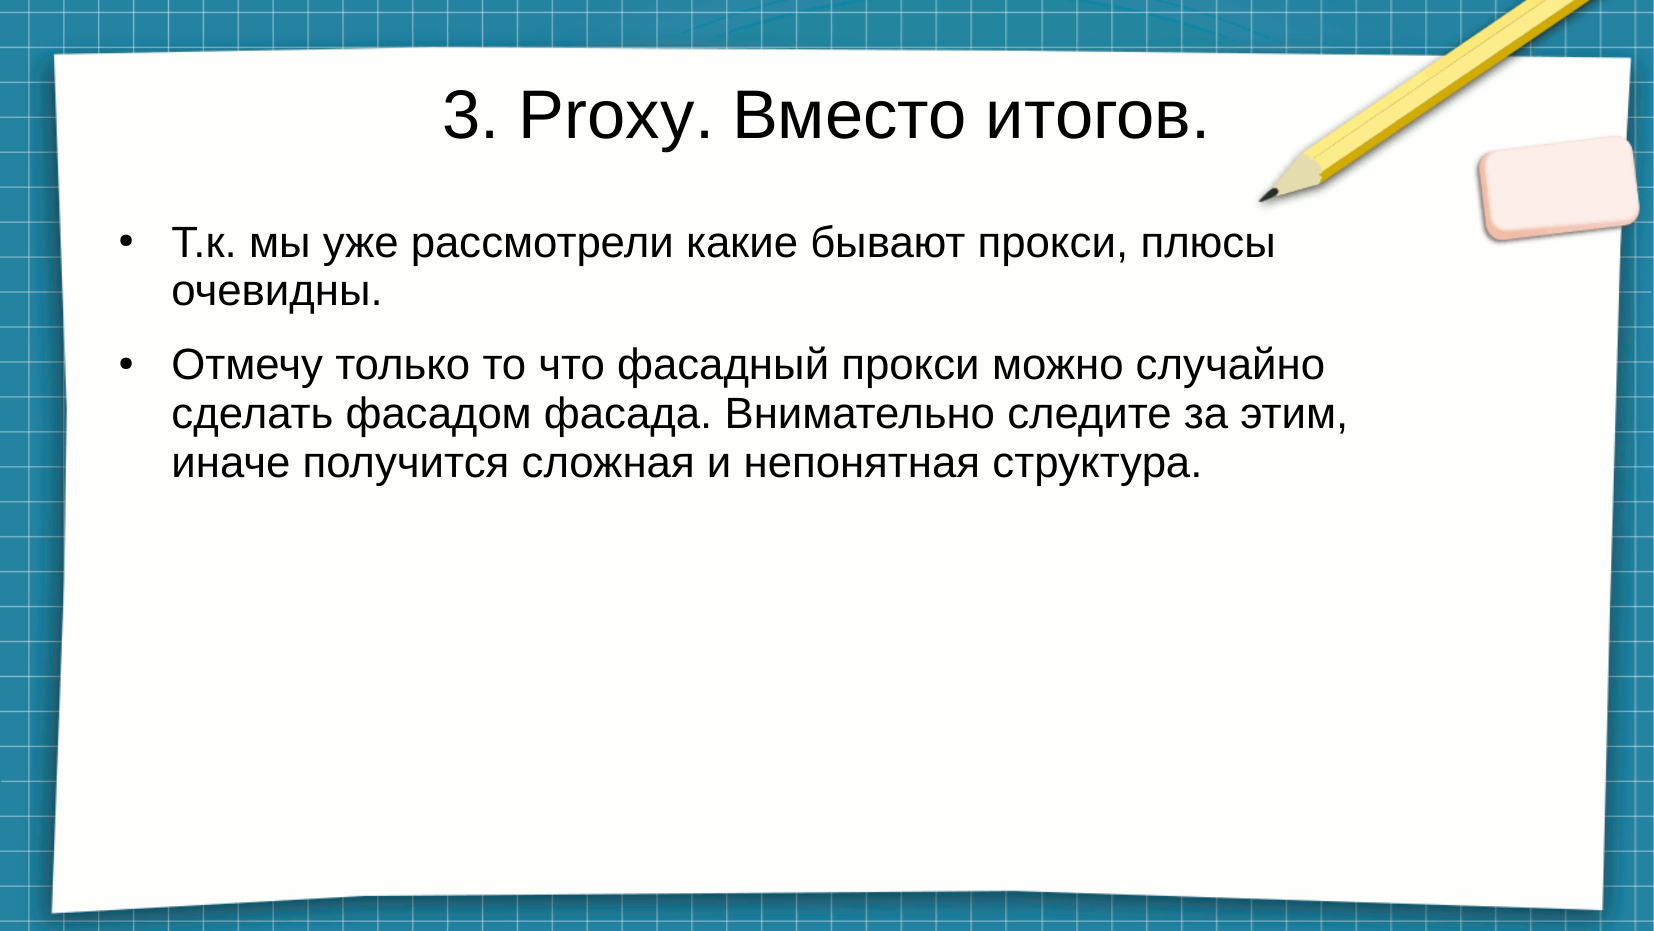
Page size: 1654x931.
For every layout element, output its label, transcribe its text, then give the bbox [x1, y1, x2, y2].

title 3. Proxy. Вместо итогов. [82, 37, 1571, 193]
list Т.к. мы уже рассмотрели какие бывают прокси, плюсы очевидны. Отмечу только то что фасадный прокси можно случайно сделать фасадом фасада. Внимательно следите за этим, иначе получится сложная и непонятная структура. [100, 217, 1477, 857]
picture [0, 0, 1654, 931]
